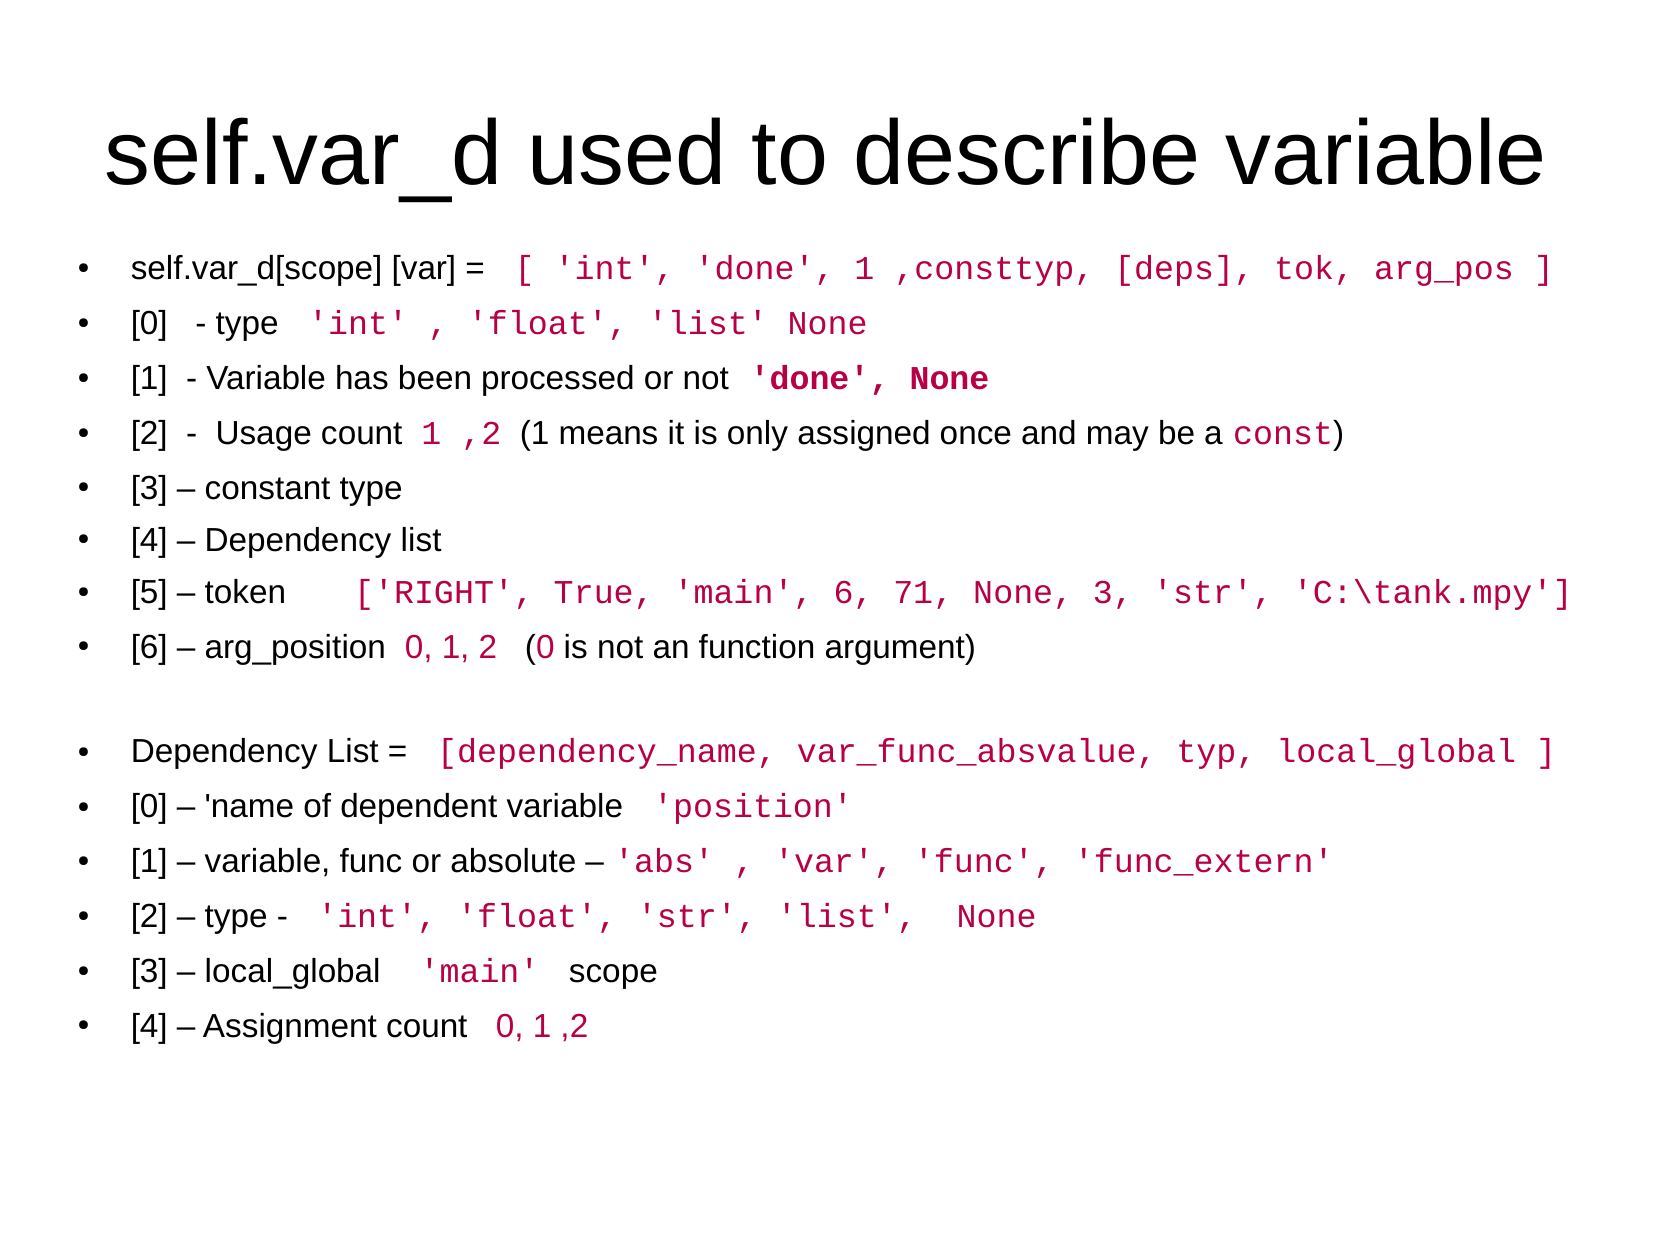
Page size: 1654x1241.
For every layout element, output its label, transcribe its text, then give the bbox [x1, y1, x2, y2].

title self.var_d used to describe variable [82, 49, 1571, 249]
list self.var_d[scope] [var] = [ 'int', 'done', 1 ,consttyp, [deps], tok, arg_pos ] [0] - type 'int' , 'float', 'list' None [1] - Variable has been processed or not 'done', None [2] - Usage count 1 ,2 (1 means it is only assigned once and may be a const) [3] – constant type [4] – Dependency list [5] – token ['RIGHT', True, 'main', 6, 71, None, 3, 'str', 'C:\tank.mpy'] [6] – arg_position 0, 1, 2 (0 is not an function argument) Dependency List = [dependency_name, var_func_absvalue, typ, local_global ] [0] – 'name of dependent variable 'position' [1] – variable, func or absolute – 'abs' , 'var', 'func', 'func_extern' [2] – type - 'int', 'float', 'str', 'list', None [3] – local_global 'main' scope [4] – Assignment count 0, 1 ,2 [60, 249, 1621, 1179]
